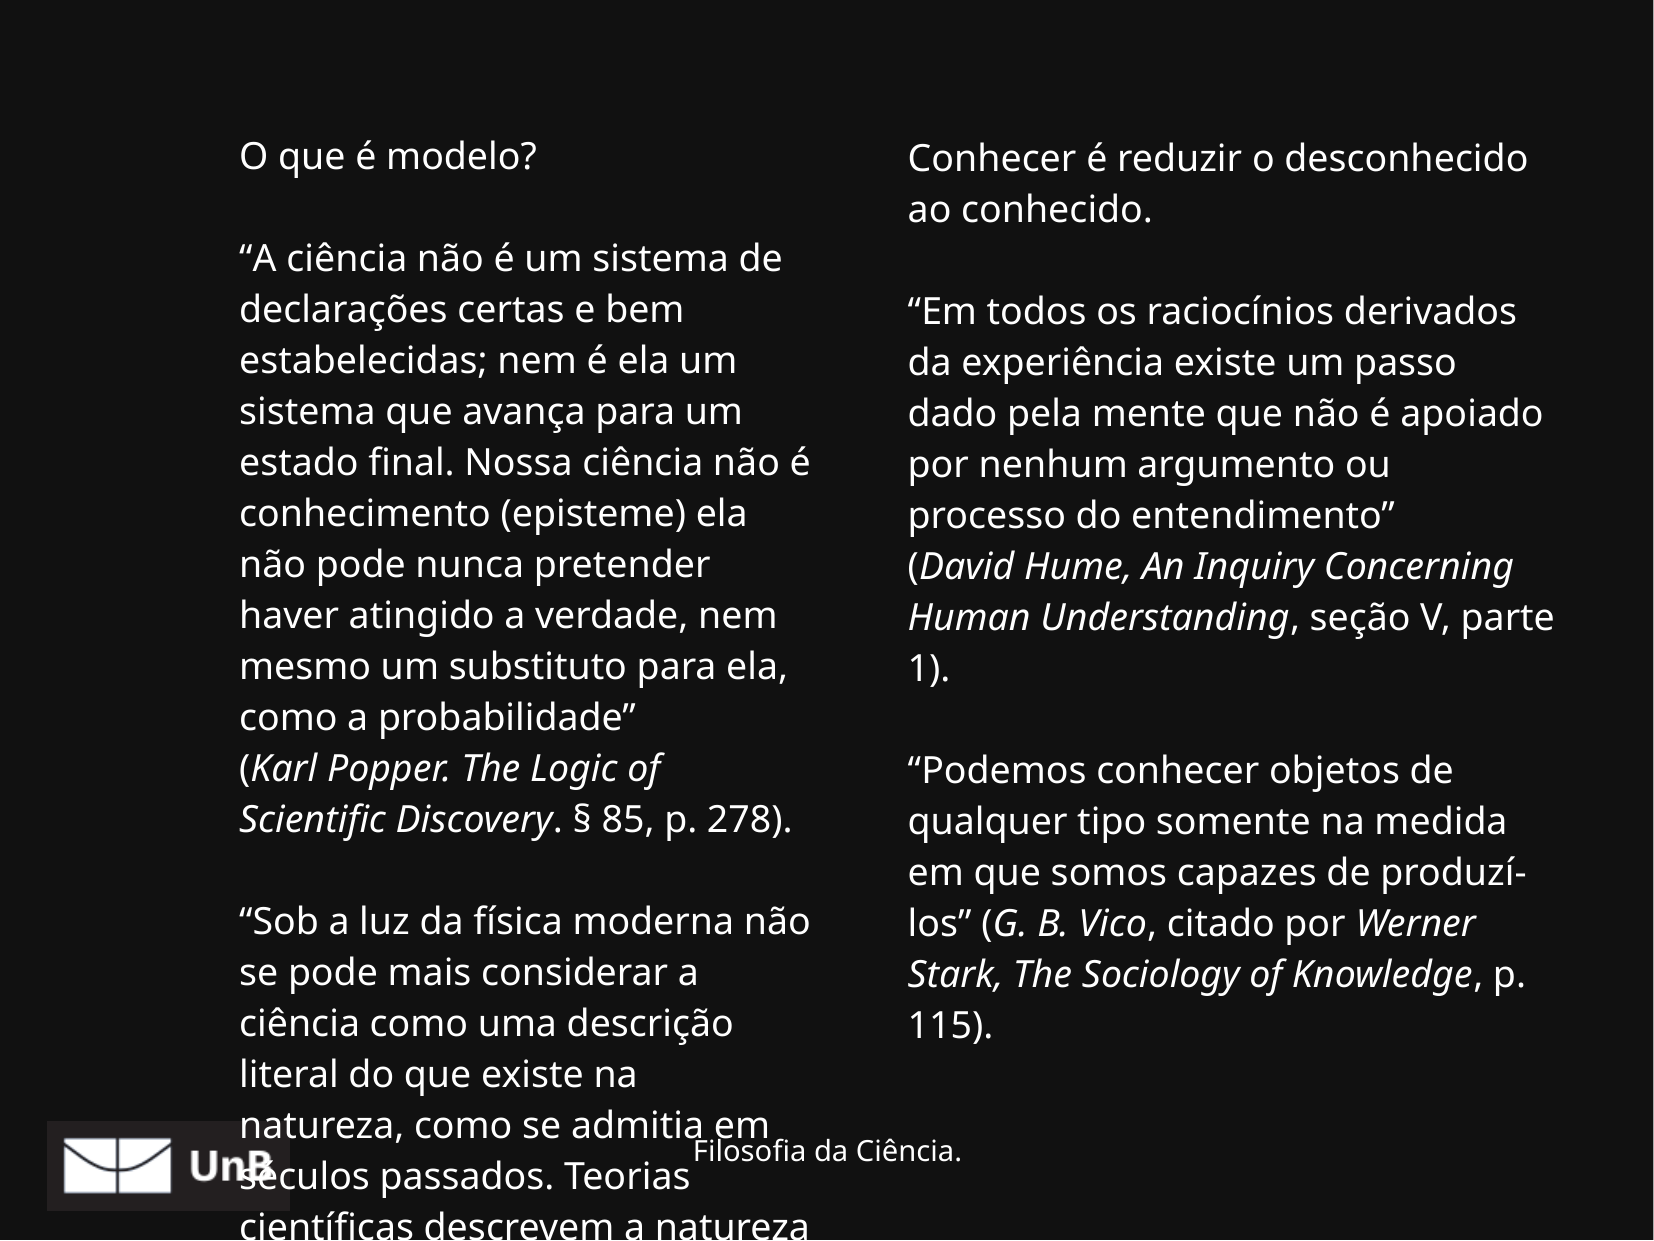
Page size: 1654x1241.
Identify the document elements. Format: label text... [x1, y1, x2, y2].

picture [283, 1171, 290, 1186]
text_box Conhecer é reduzir o desconhecido ao conhecido. “Em todos os raciocínios derivados da experiência existe um passo dado pela mente que não é apoiado por nenhum argumento ou processo do entendimento” (David Hume, An Inquiry Concerning Human Understanding, seção V, parte 1). “Podemos conhecer objetos de qualquer tipo somente na medida em que somos capazes de produzí-los” (G. B. Vico, citado por Werner Stark, The Sociology of Knowledge, p. 115). [893, 124, 1571, 730]
text_box O que é modelo? “A ciência não é um sistema de declarações certas e bem estabelecidas; nem é ela um sistema que avança para um estado final. Nossa ciência não é conhecimento (episteme) ela não pode nunca pretender haver atingido a verdade, nem mesmo um substituto para ela, como a probabilidade” (Karl Popper. The Logic of Scientific Discovery. § 85, p. 278). “Sob a luz da física moderna não se pode mais considerar a ciência como uma descrição literal do que existe na natureza, como se admitia em séculos passados. Teorias científicas descrevem a natureza em termos de analogias retiradas de tipos familiares de experiência” (Mary B. Hesse. Science and the Human Imagination. p. 12-3). [224, 121, 827, 1040]
picture [47, 1121, 290, 1211]
picture [267, 1128, 277, 1136]
